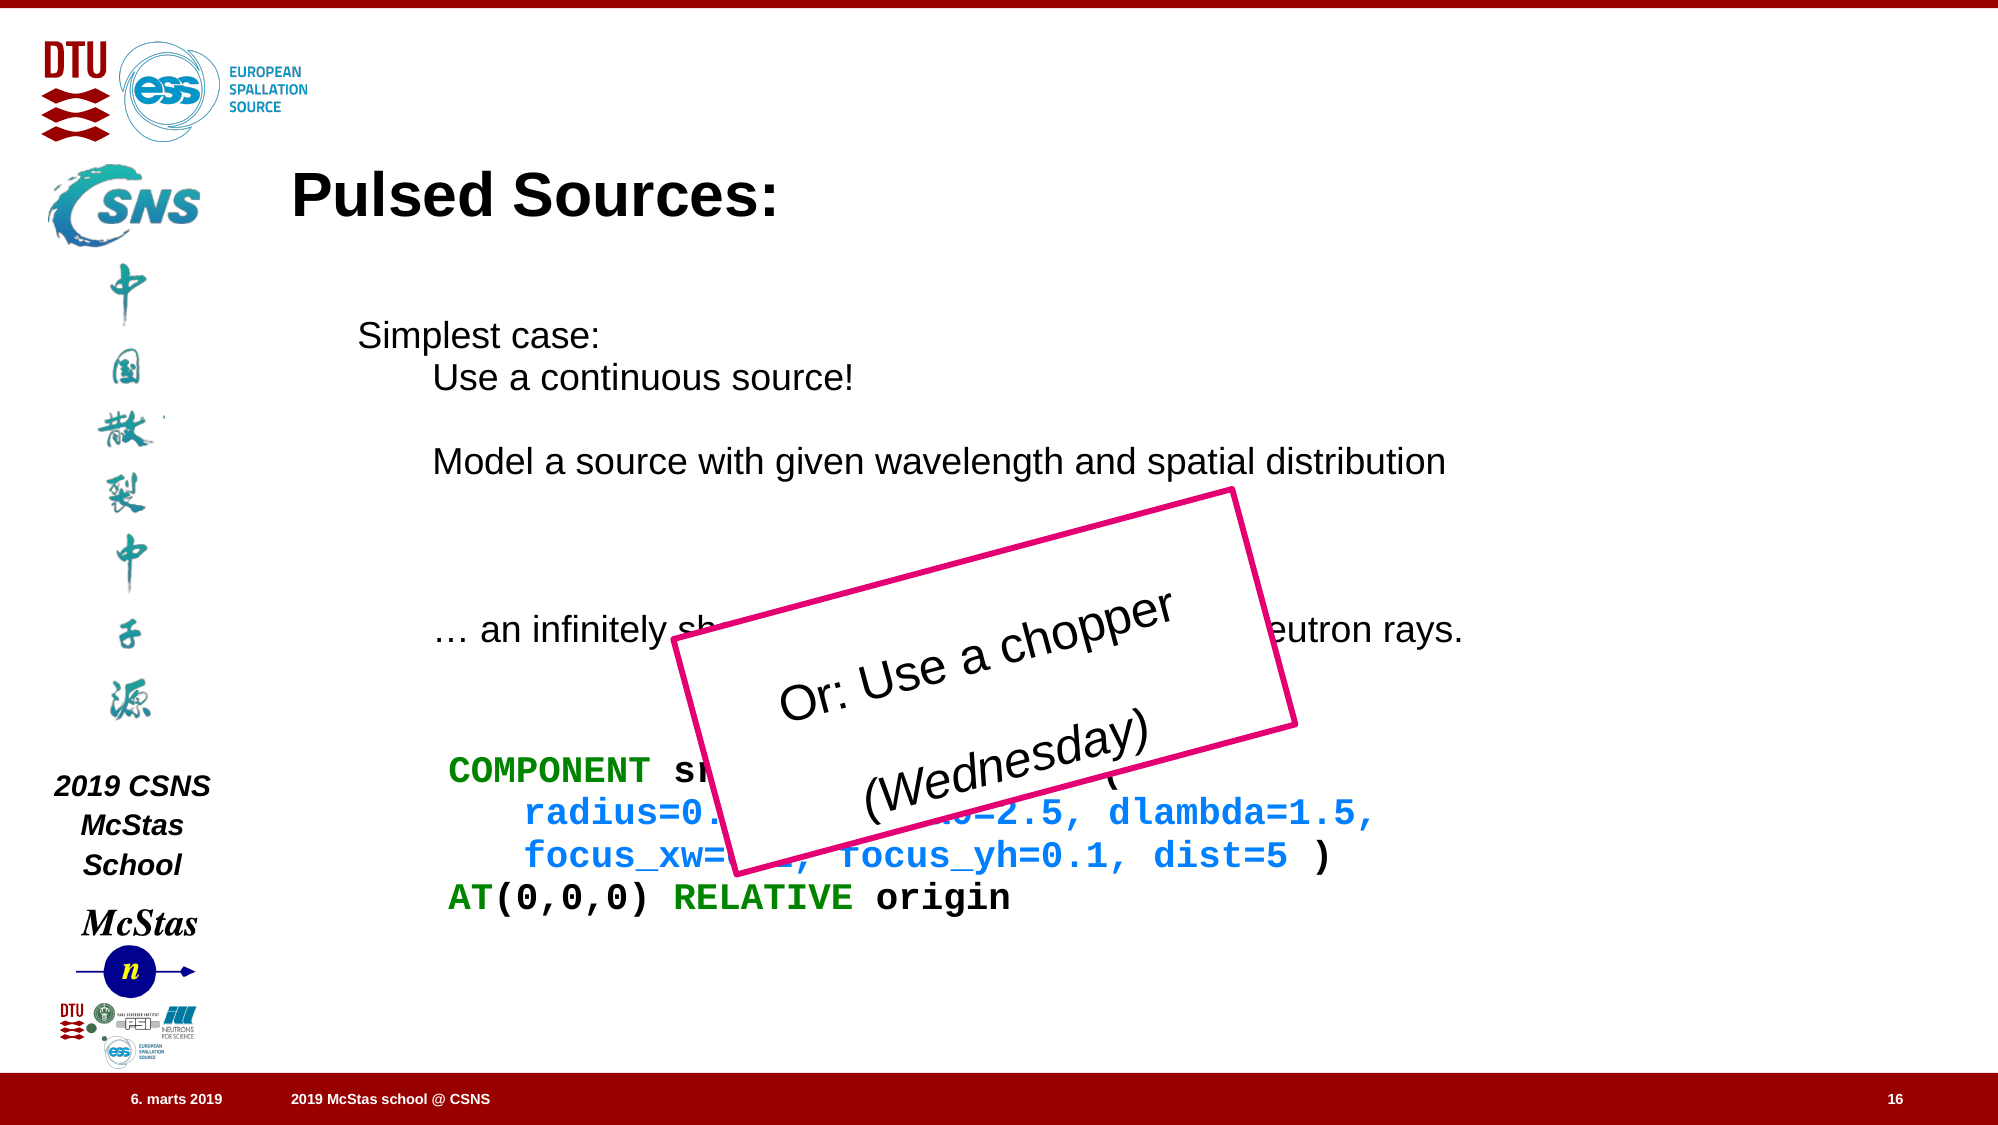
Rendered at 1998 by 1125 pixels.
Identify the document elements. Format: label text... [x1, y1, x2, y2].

picture [86, 1003, 197, 1069]
text_box Simplest case: Use a continuous source! Model a source with given wavelength and spatial distribution and … an infinitely short pulse length. I.e. t = 0 for all neutron rays. [342, 307, 1725, 658]
picture [116, 1013, 160, 1030]
text_box COMPONENT src = Source_simple( radius=0.05, lambda0=2.5, dlambda=1.5, focus_xw=0.1, focus_yh=0.1, dist=5 ) AT(0,0,0) RELATIVE origin [433, 743, 1441, 971]
picture [119, 41, 307, 142]
slide_number <number> [1887, 1088, 1909, 1110]
text_box Or: Use a chopper (Wednesday) [673, 488, 1296, 875]
title Pulsed Sources: [291, 69, 1819, 230]
picture [48, 162, 209, 744]
picture [59, 908, 213, 999]
